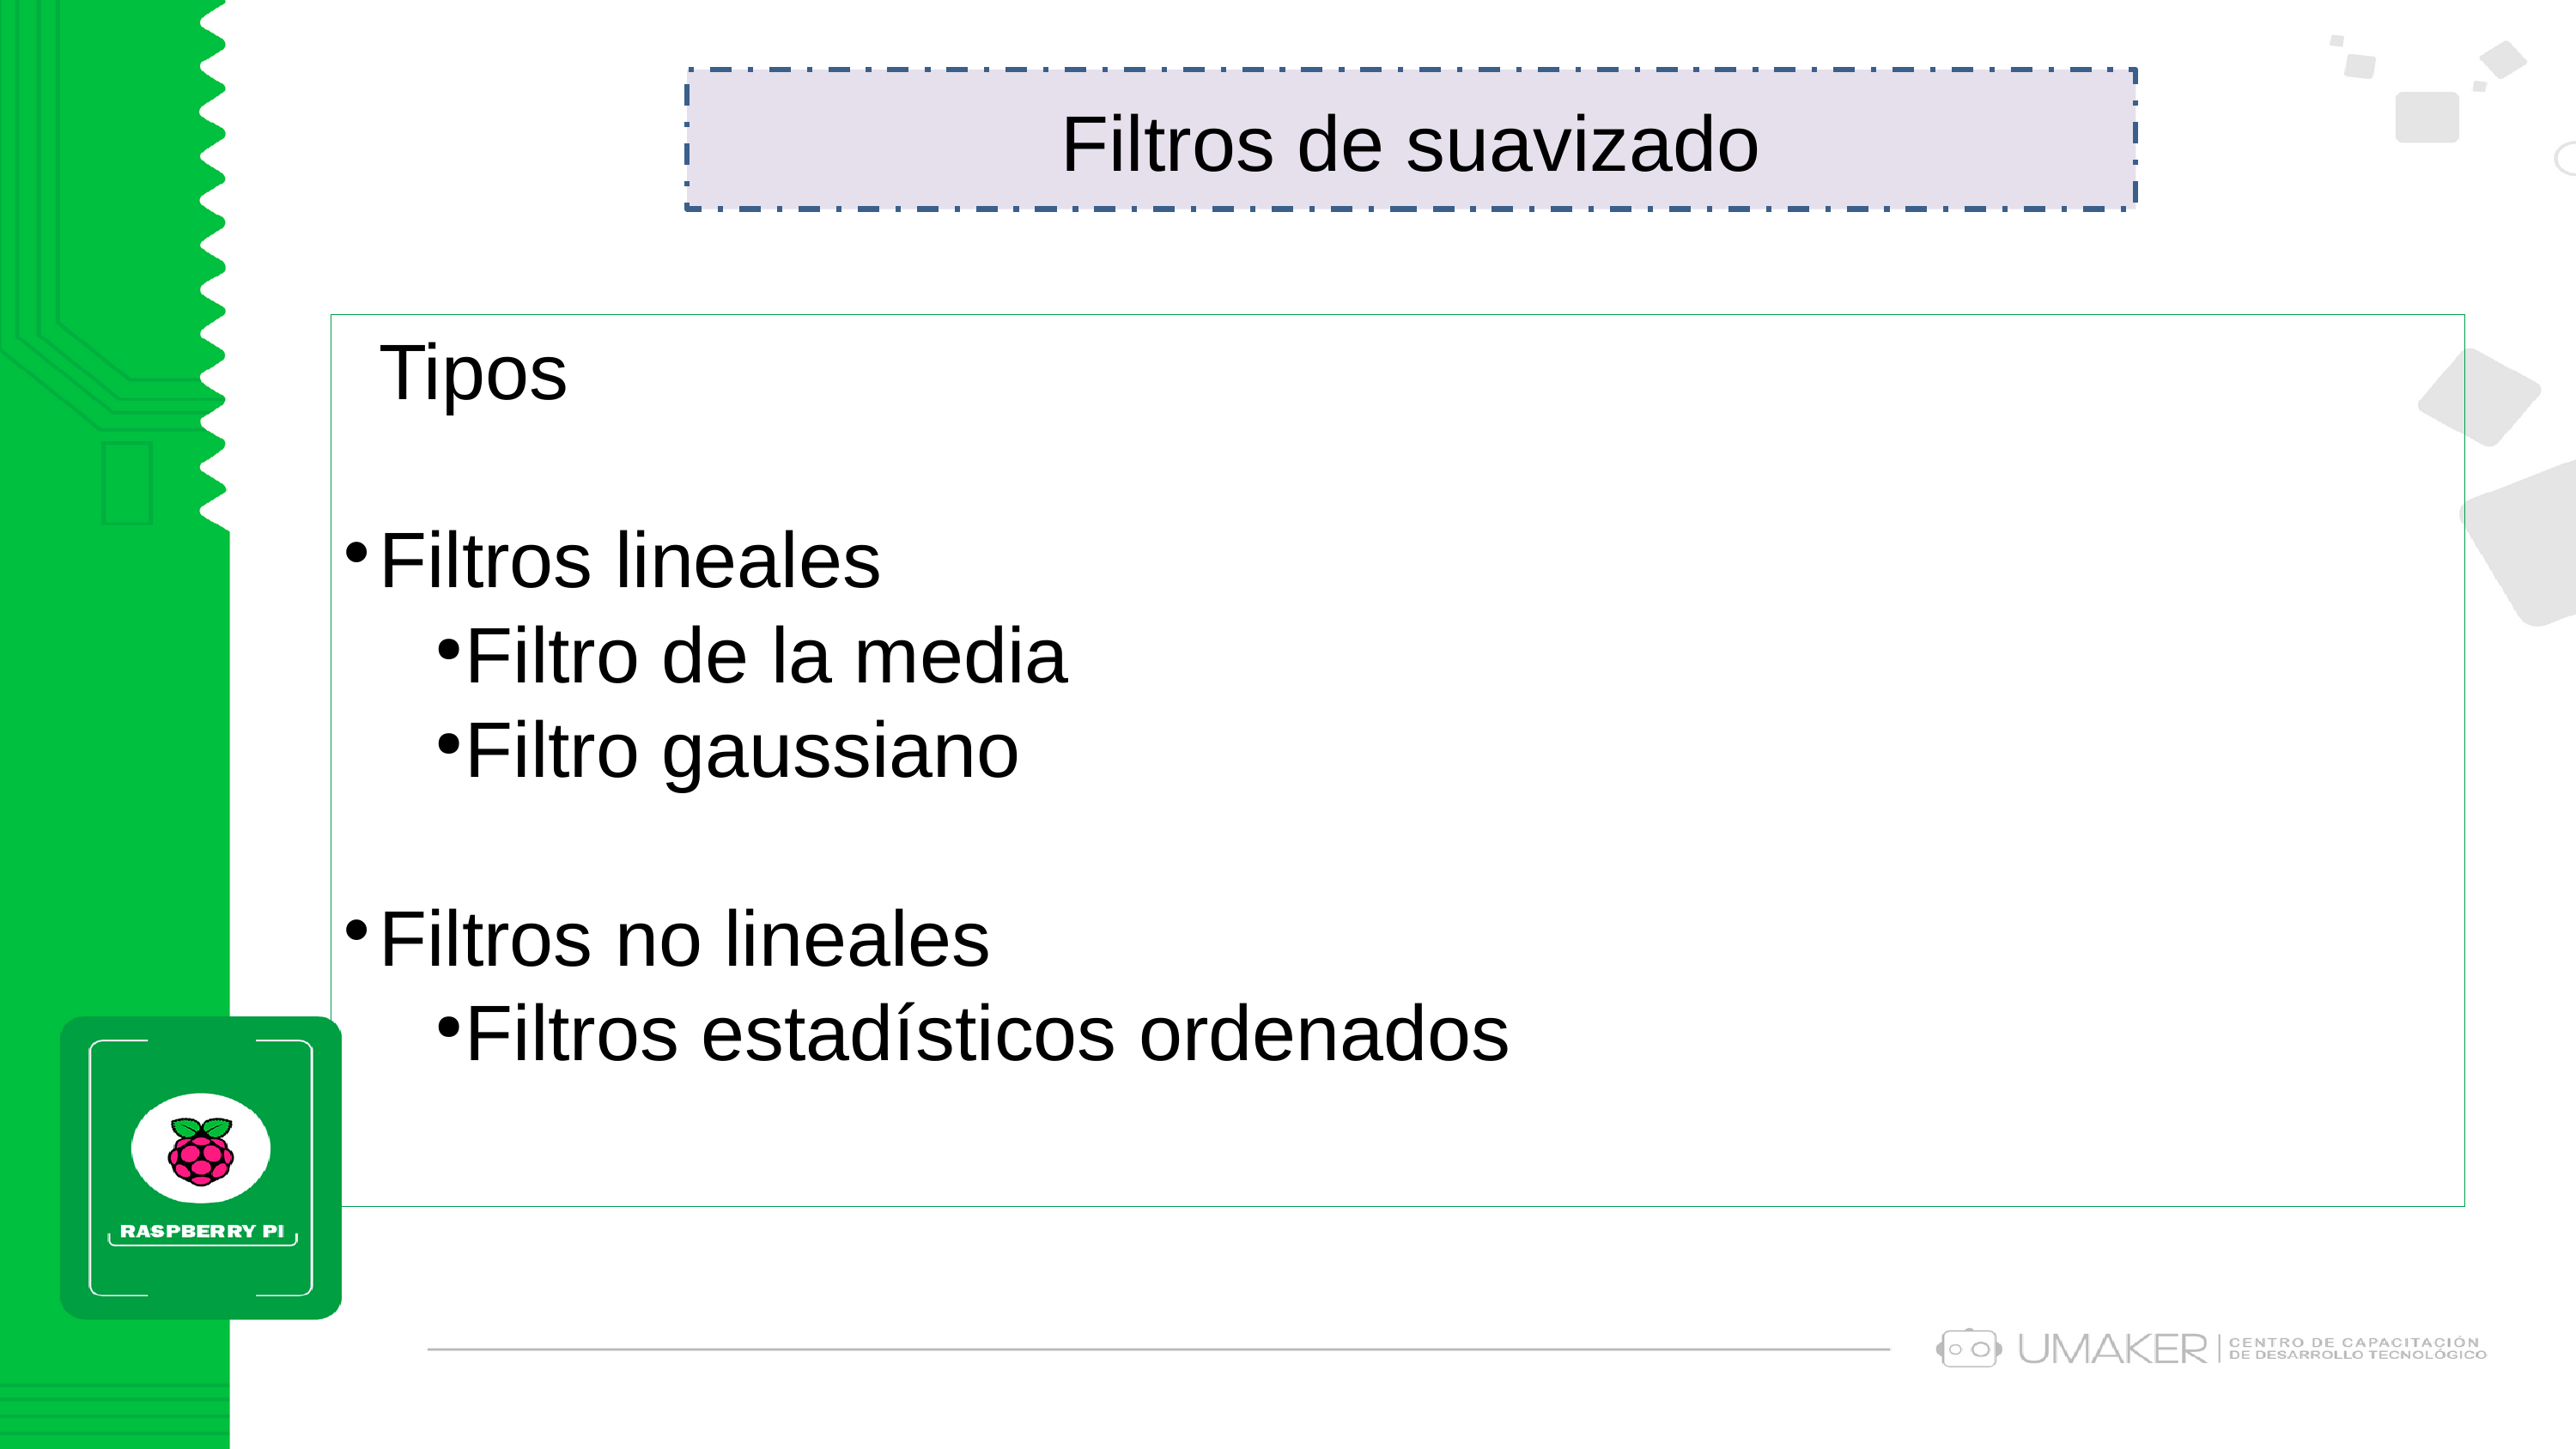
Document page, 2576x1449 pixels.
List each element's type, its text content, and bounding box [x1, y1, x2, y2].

text_box Filtros de suavizado [687, 70, 2136, 209]
text_box Tipos Filtros lineales Filtro de la media Filtro gaussiano Filtros no lineales Filtros estadísticos ordenados [331, 314, 2465, 1207]
picture [0, 0, 2576, 1449]
